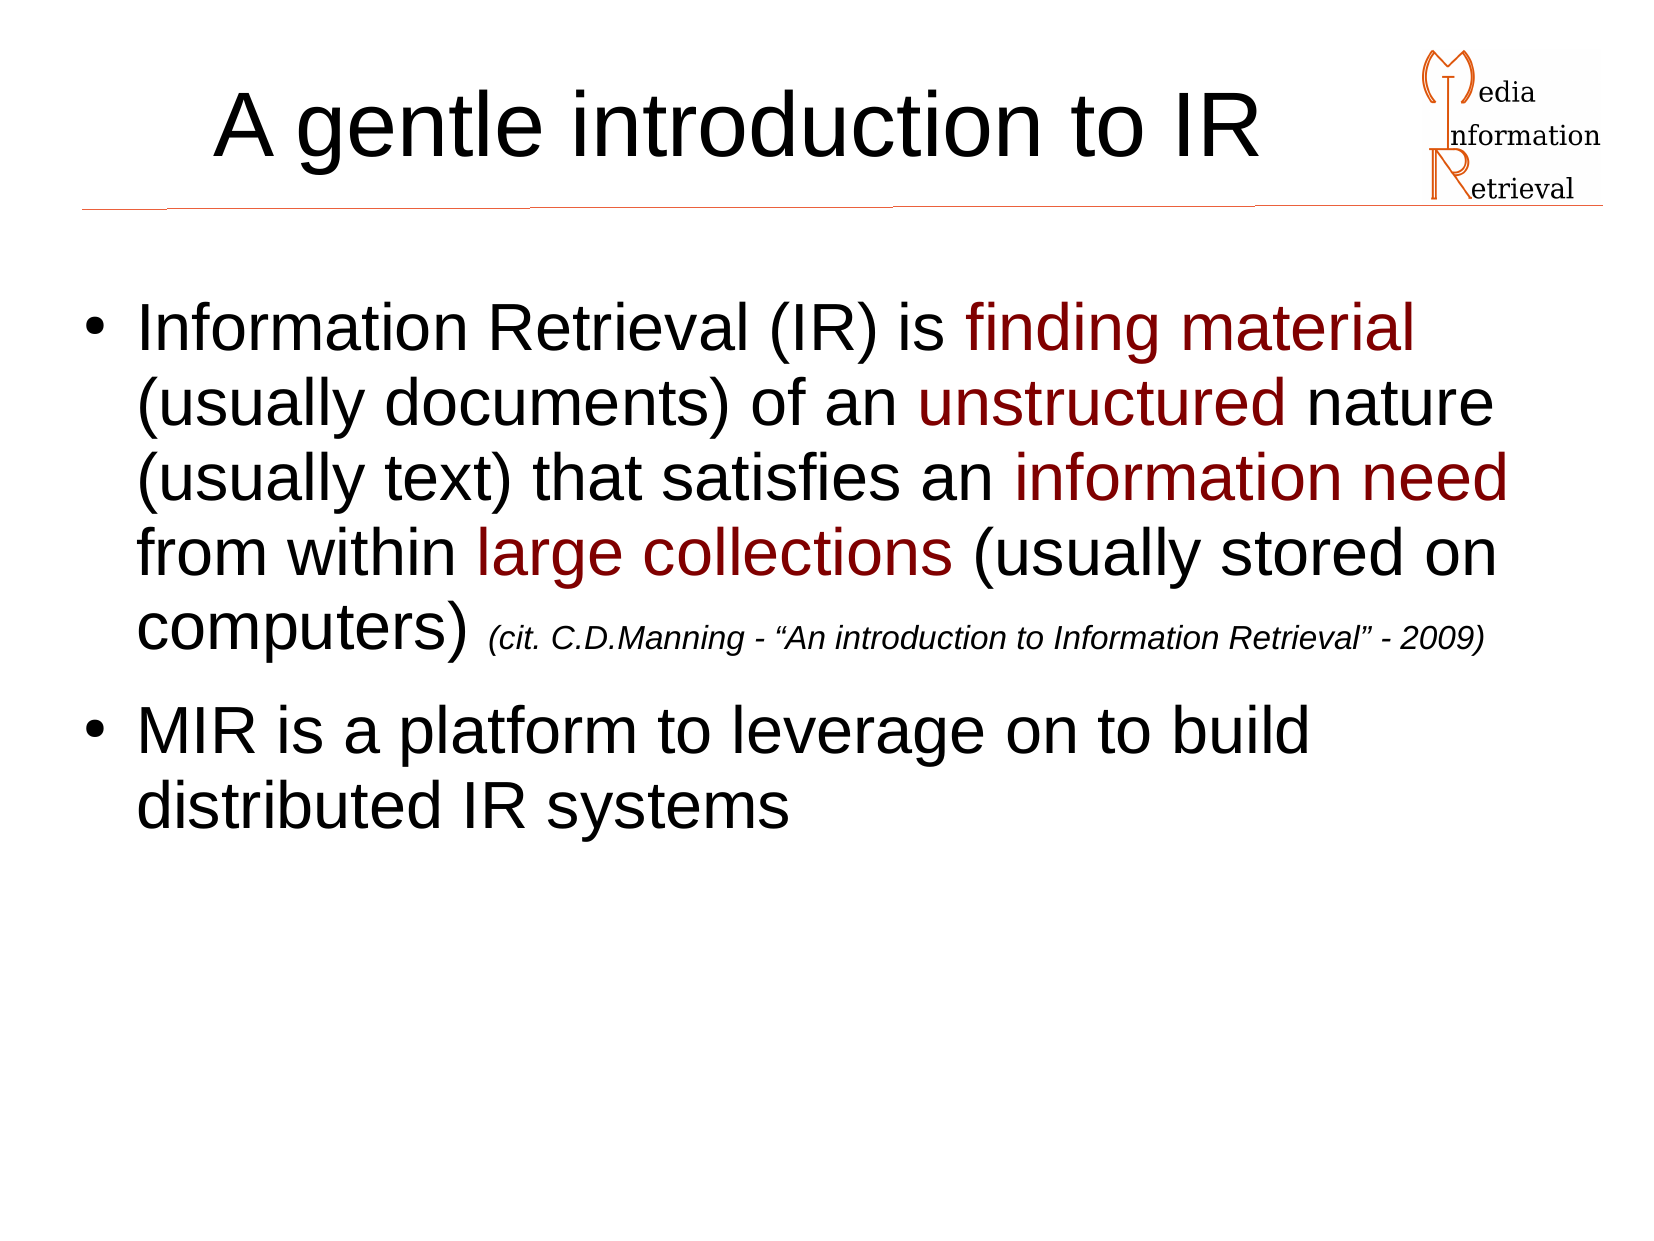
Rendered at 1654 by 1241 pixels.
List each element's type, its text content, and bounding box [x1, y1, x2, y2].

title A gentle introduction to IR [82, 45, 1397, 204]
list Information Retrieval (IR) is finding material (usually documents) of an unstructured nature (usually text) that satisfies an information need from within large collections (usually stored on computers) (cit. C.D.Manning - “An introduction to Information Retrieval” - 2009) MIR is a platform to leverage on to build distributed IR systems [65, 290, 1597, 1010]
picture [1422, 49, 1601, 205]
